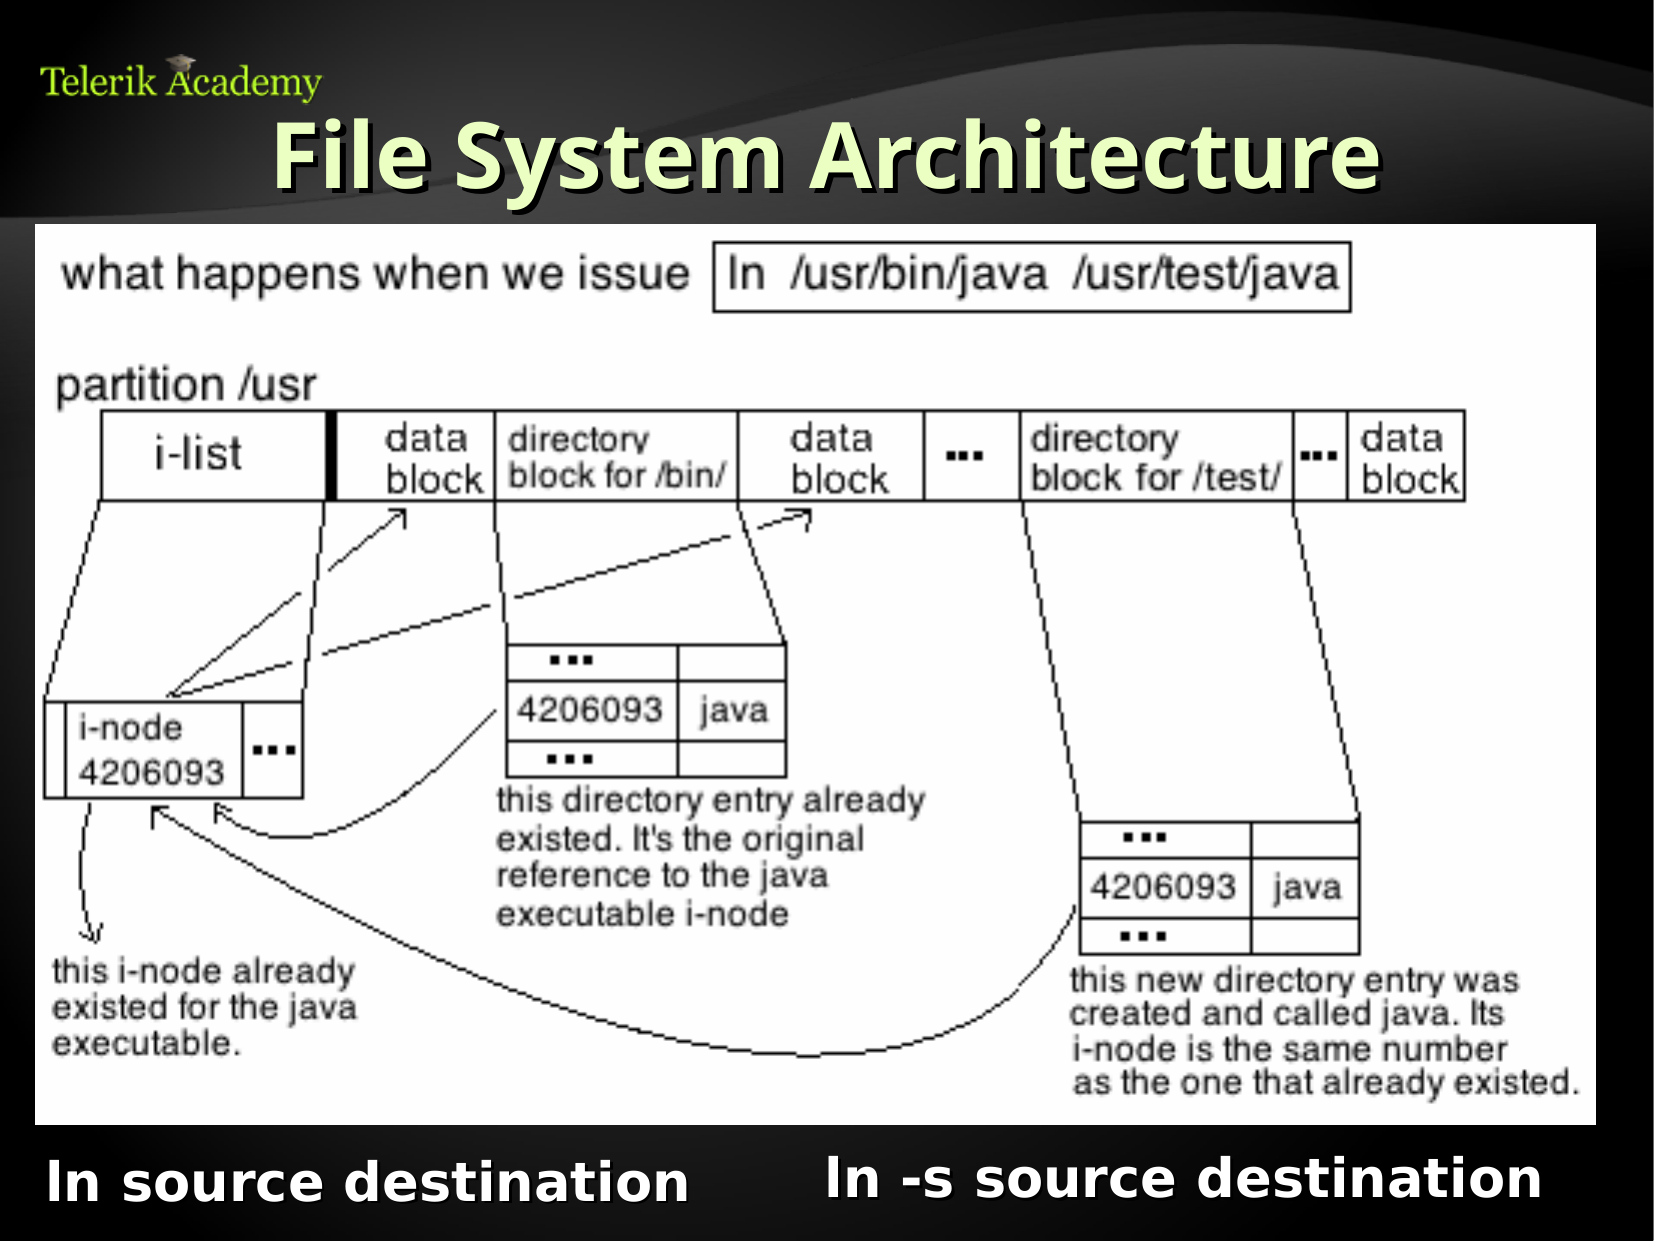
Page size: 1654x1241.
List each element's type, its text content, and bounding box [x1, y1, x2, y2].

picture [0, 0, 1654, 1241]
text_box ln source destination [30, 1143, 707, 1222]
text_box ln -s source destination [810, 1140, 1560, 1218]
title File System Architecture [82, 49, 1571, 224]
